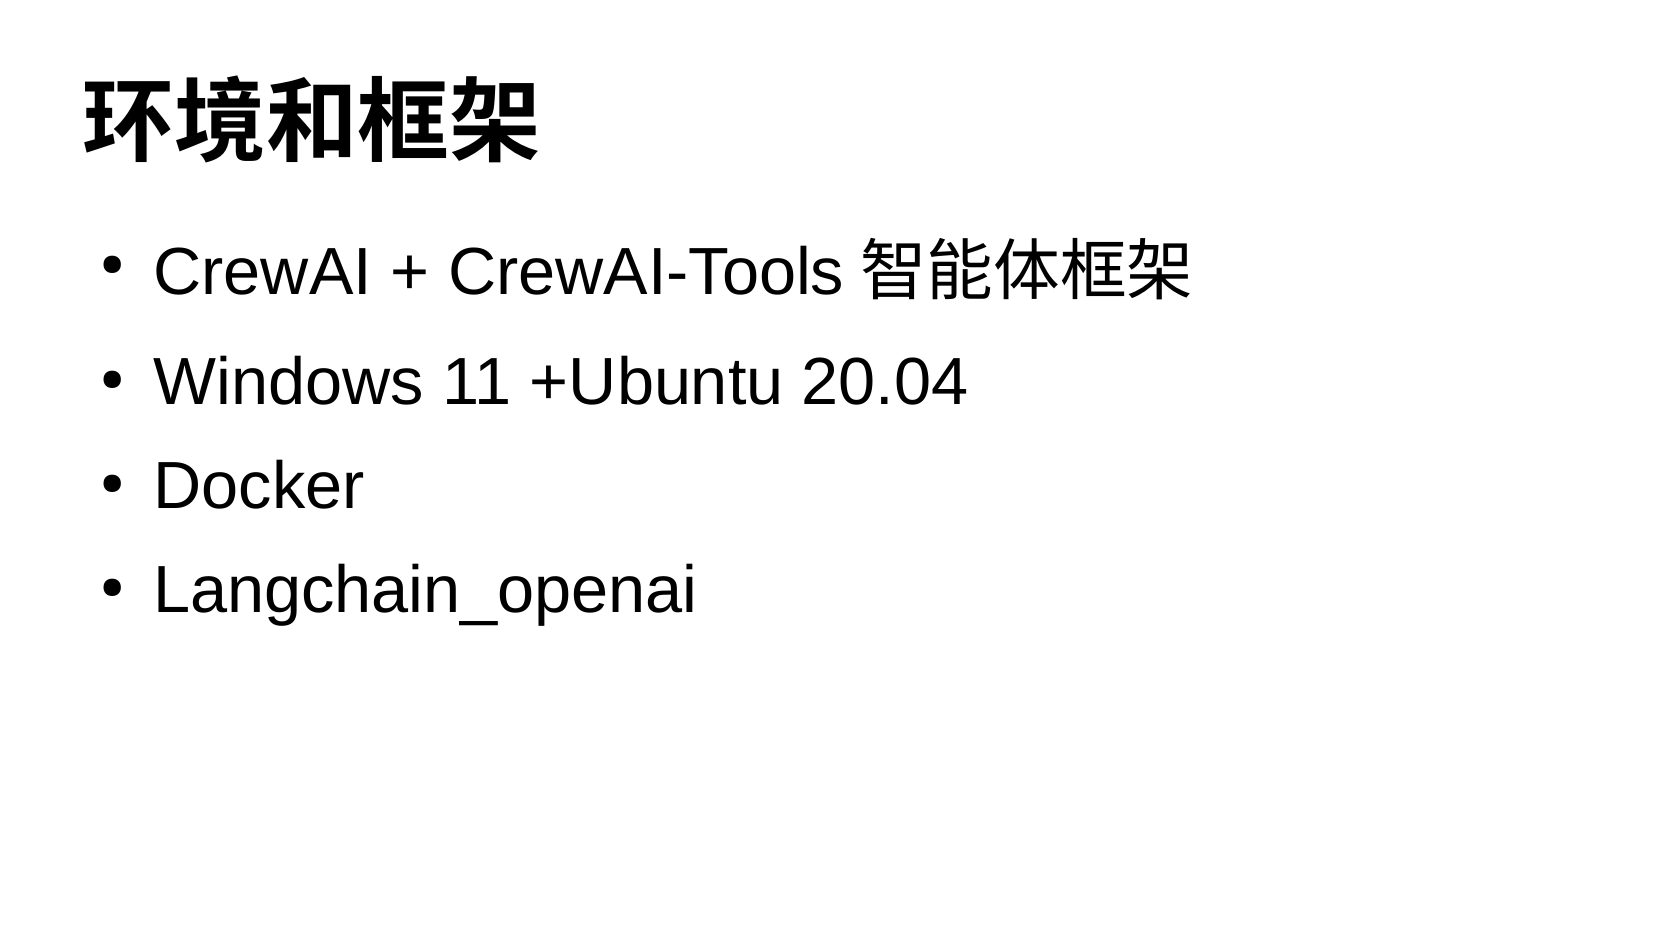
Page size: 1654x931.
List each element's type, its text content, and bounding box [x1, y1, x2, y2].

title 环境和框架 [82, 37, 1571, 193]
list CrewAI + CrewAI-Tools智能体框架 Windows 11 +Ubuntu 20.04 Docker Langchain_openai [82, 217, 1571, 758]
